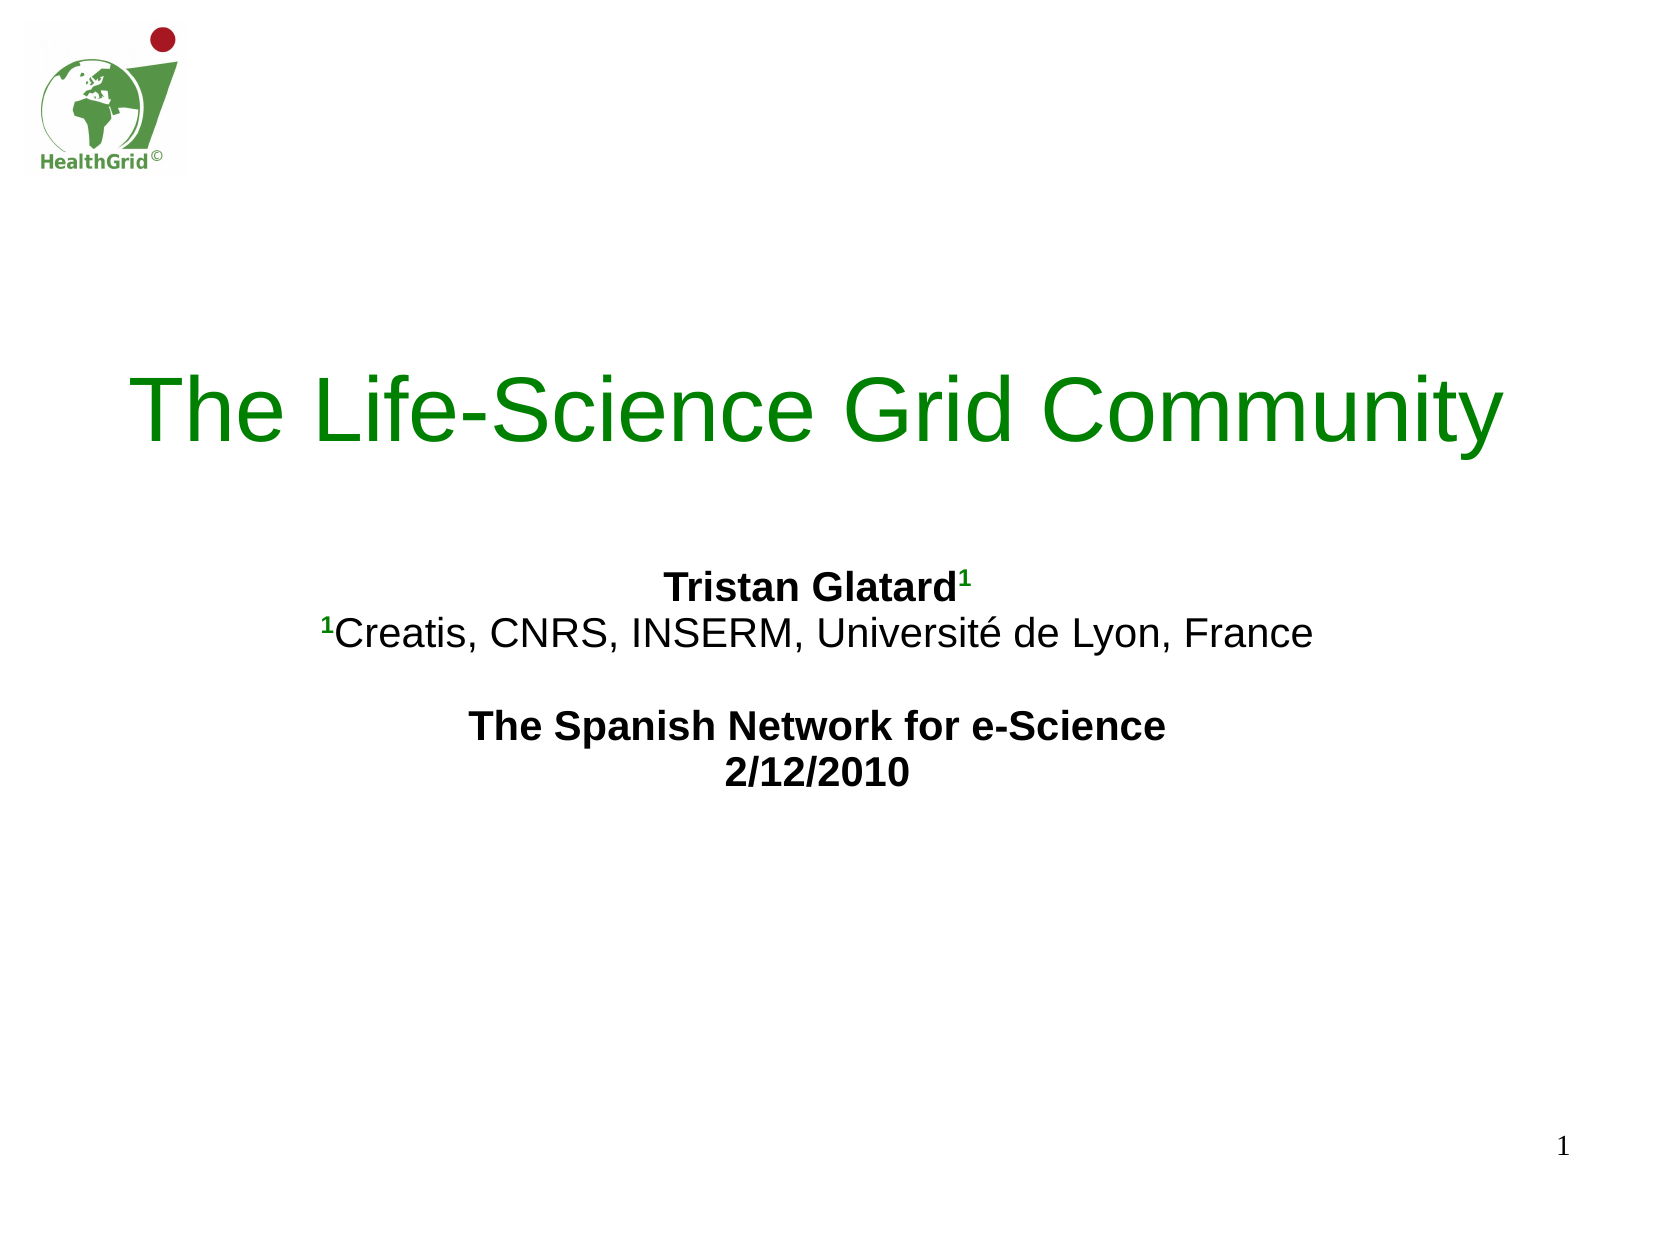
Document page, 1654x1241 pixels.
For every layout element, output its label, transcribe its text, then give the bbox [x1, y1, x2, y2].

title The Life-Science Grid Community Tristan Glatard1 1Creatis, CNRS, INSERM, Université de Lyon, France The Spanish Network for e-Science 2/12/2010 [0, 356, 1635, 798]
picture [25, 19, 186, 176]
